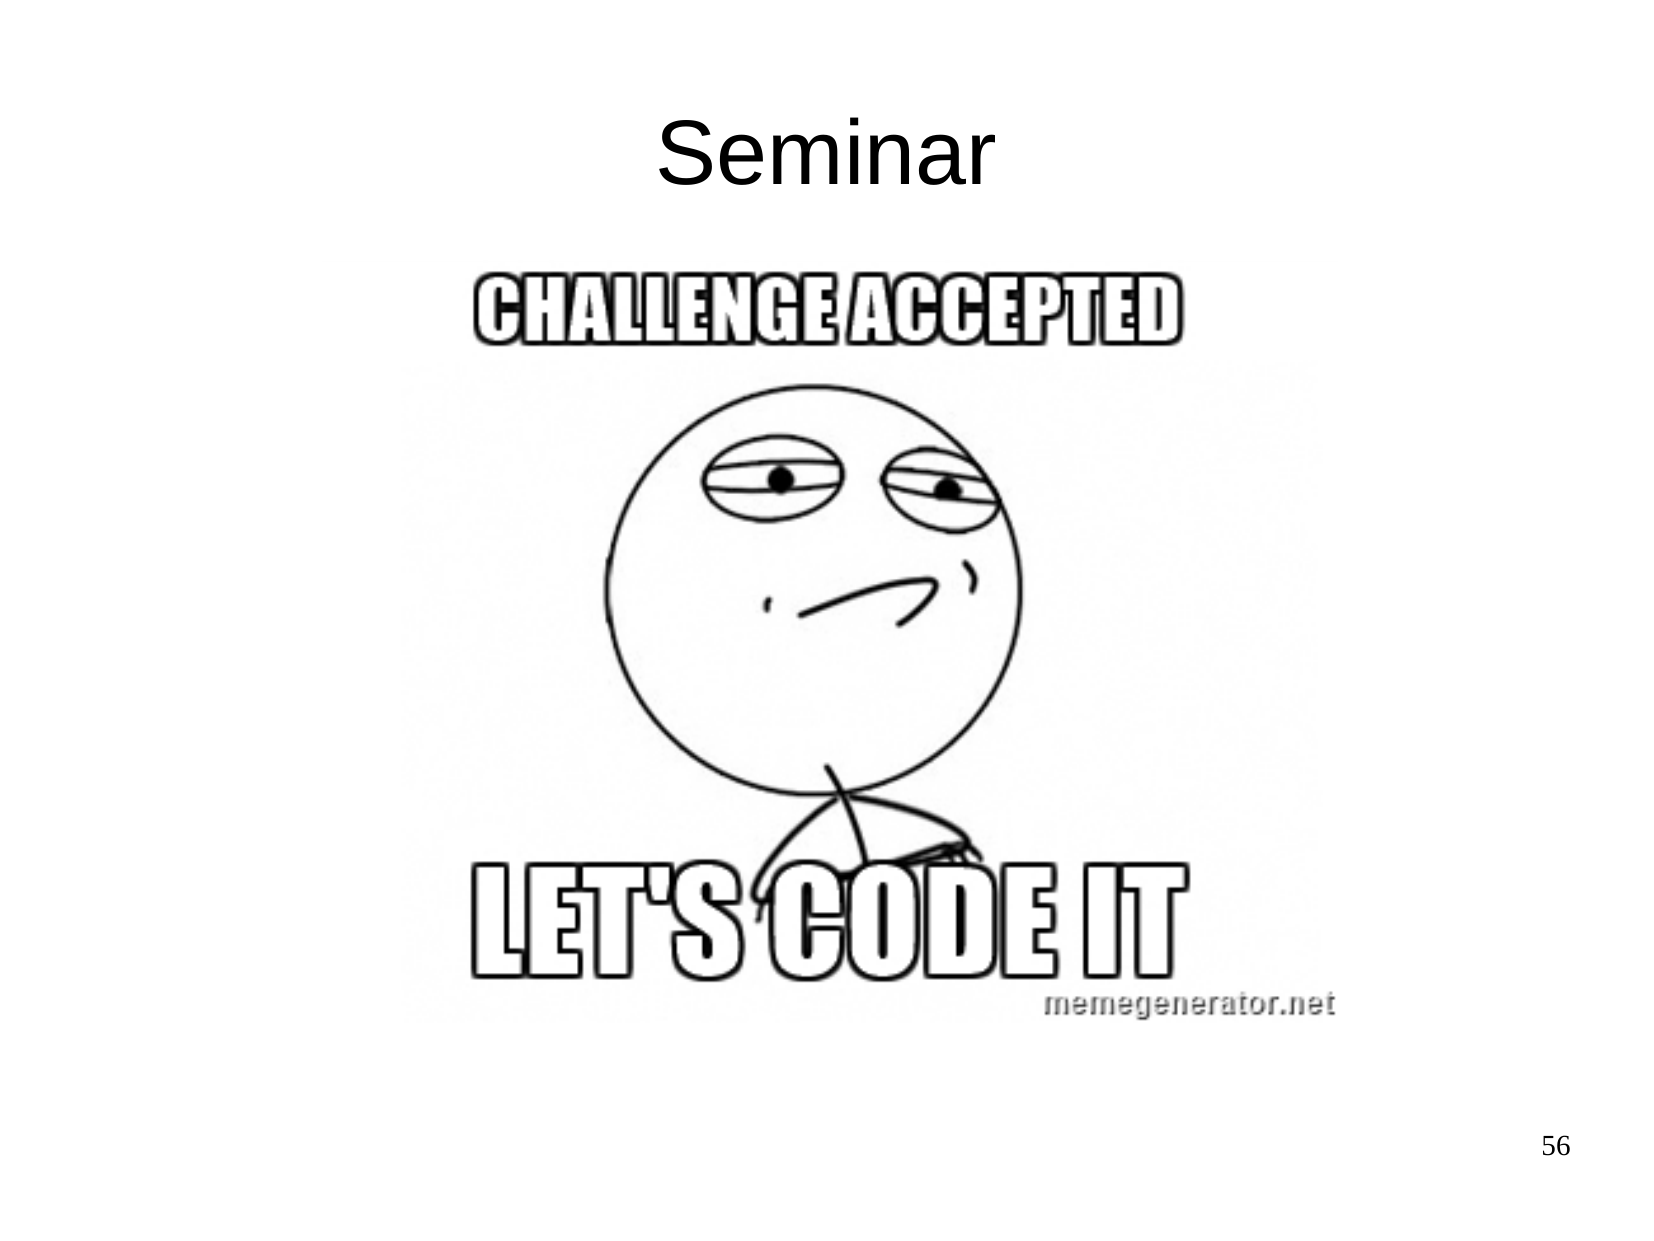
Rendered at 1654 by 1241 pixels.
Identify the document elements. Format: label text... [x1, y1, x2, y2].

title Seminar [82, 49, 1571, 257]
picture [322, 260, 1338, 1023]
